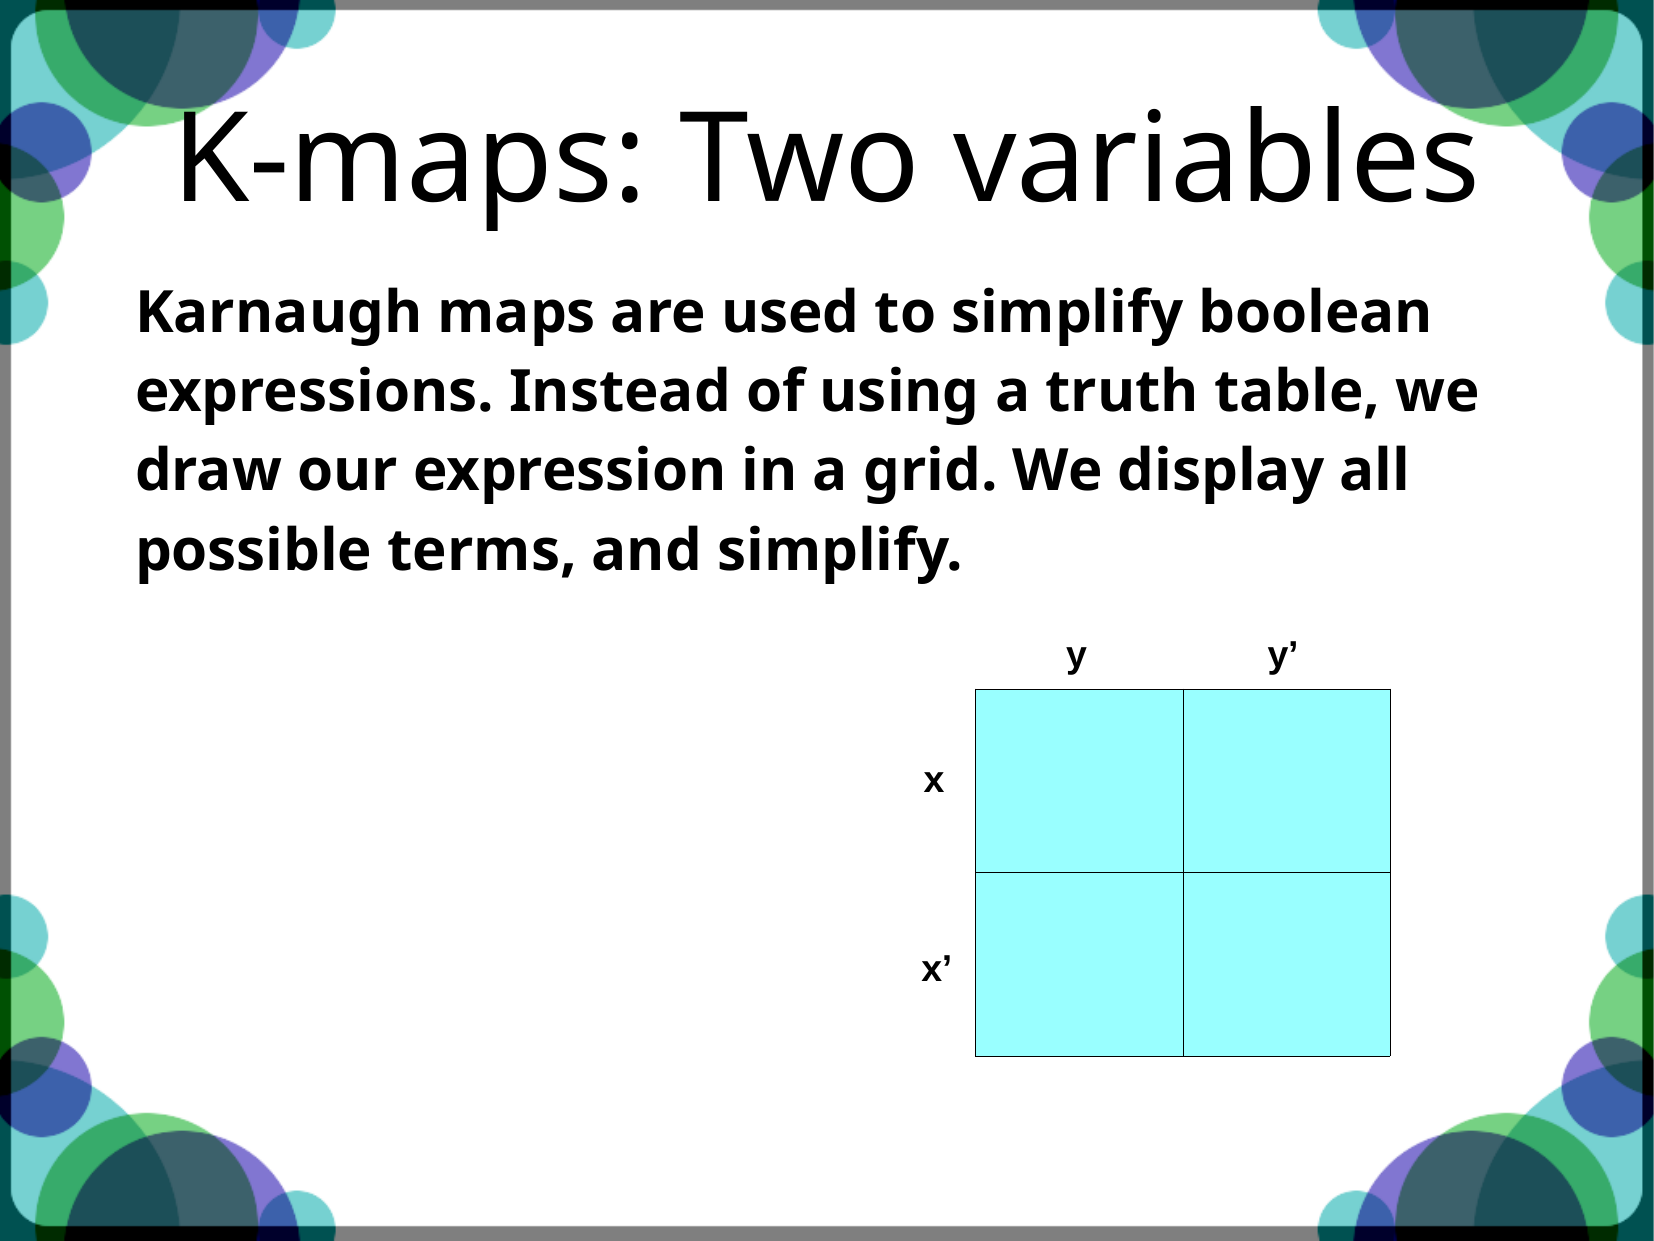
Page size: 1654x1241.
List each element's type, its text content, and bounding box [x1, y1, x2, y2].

text_box y’ [1184, 626, 1382, 684]
title K-maps: Two variables [82, 49, 1571, 257]
text_box Karnaugh maps are used to simplify boolean expressions. Instead of using a truth table, we draw our expression in a grid. We display all possible terms, and simplify. [135, 270, 1531, 570]
text_box x [895, 687, 973, 871]
table_header [976, 690, 1183, 872]
text_box y [977, 626, 1175, 684]
table_cell [1184, 873, 1390, 1056]
text_box x’ [901, 876, 973, 1060]
table_header [1184, 690, 1390, 872]
picture [0, 0, 1654, 1241]
table_cell [976, 873, 1183, 1056]
